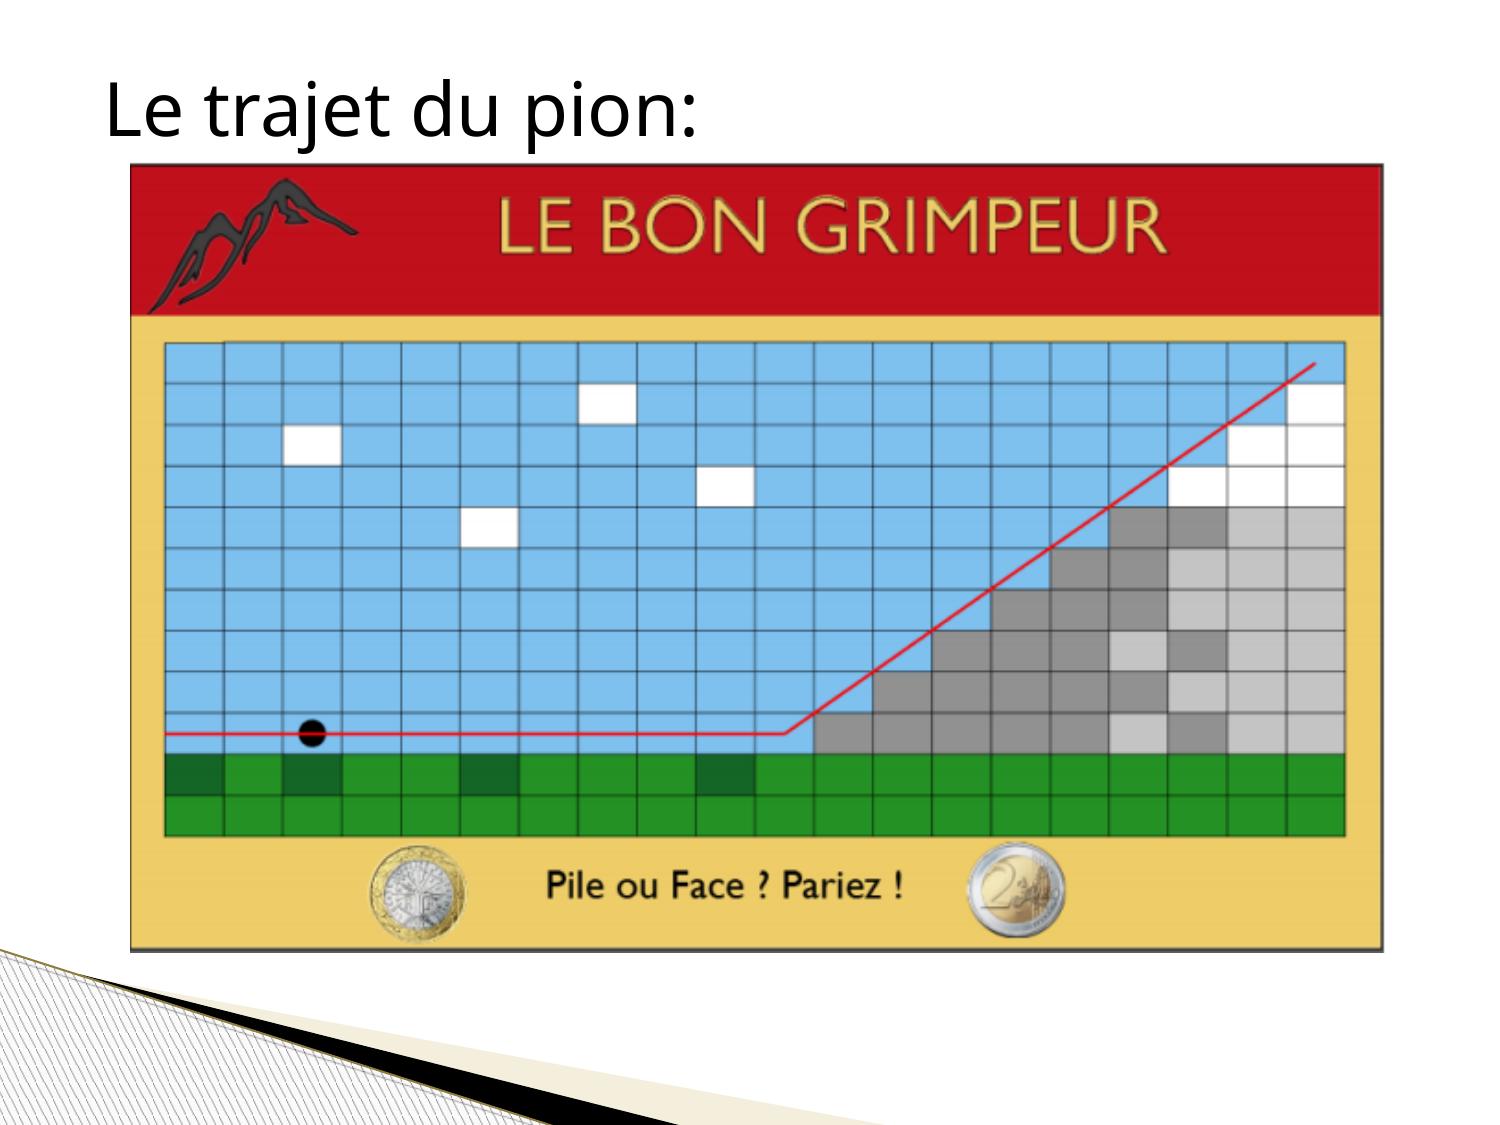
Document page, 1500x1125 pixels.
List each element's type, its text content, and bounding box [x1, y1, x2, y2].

text_box Le trajet du pion: [88, 54, 1247, 160]
picture [0, 952, 543, 1125]
picture [130, 160, 1388, 953]
